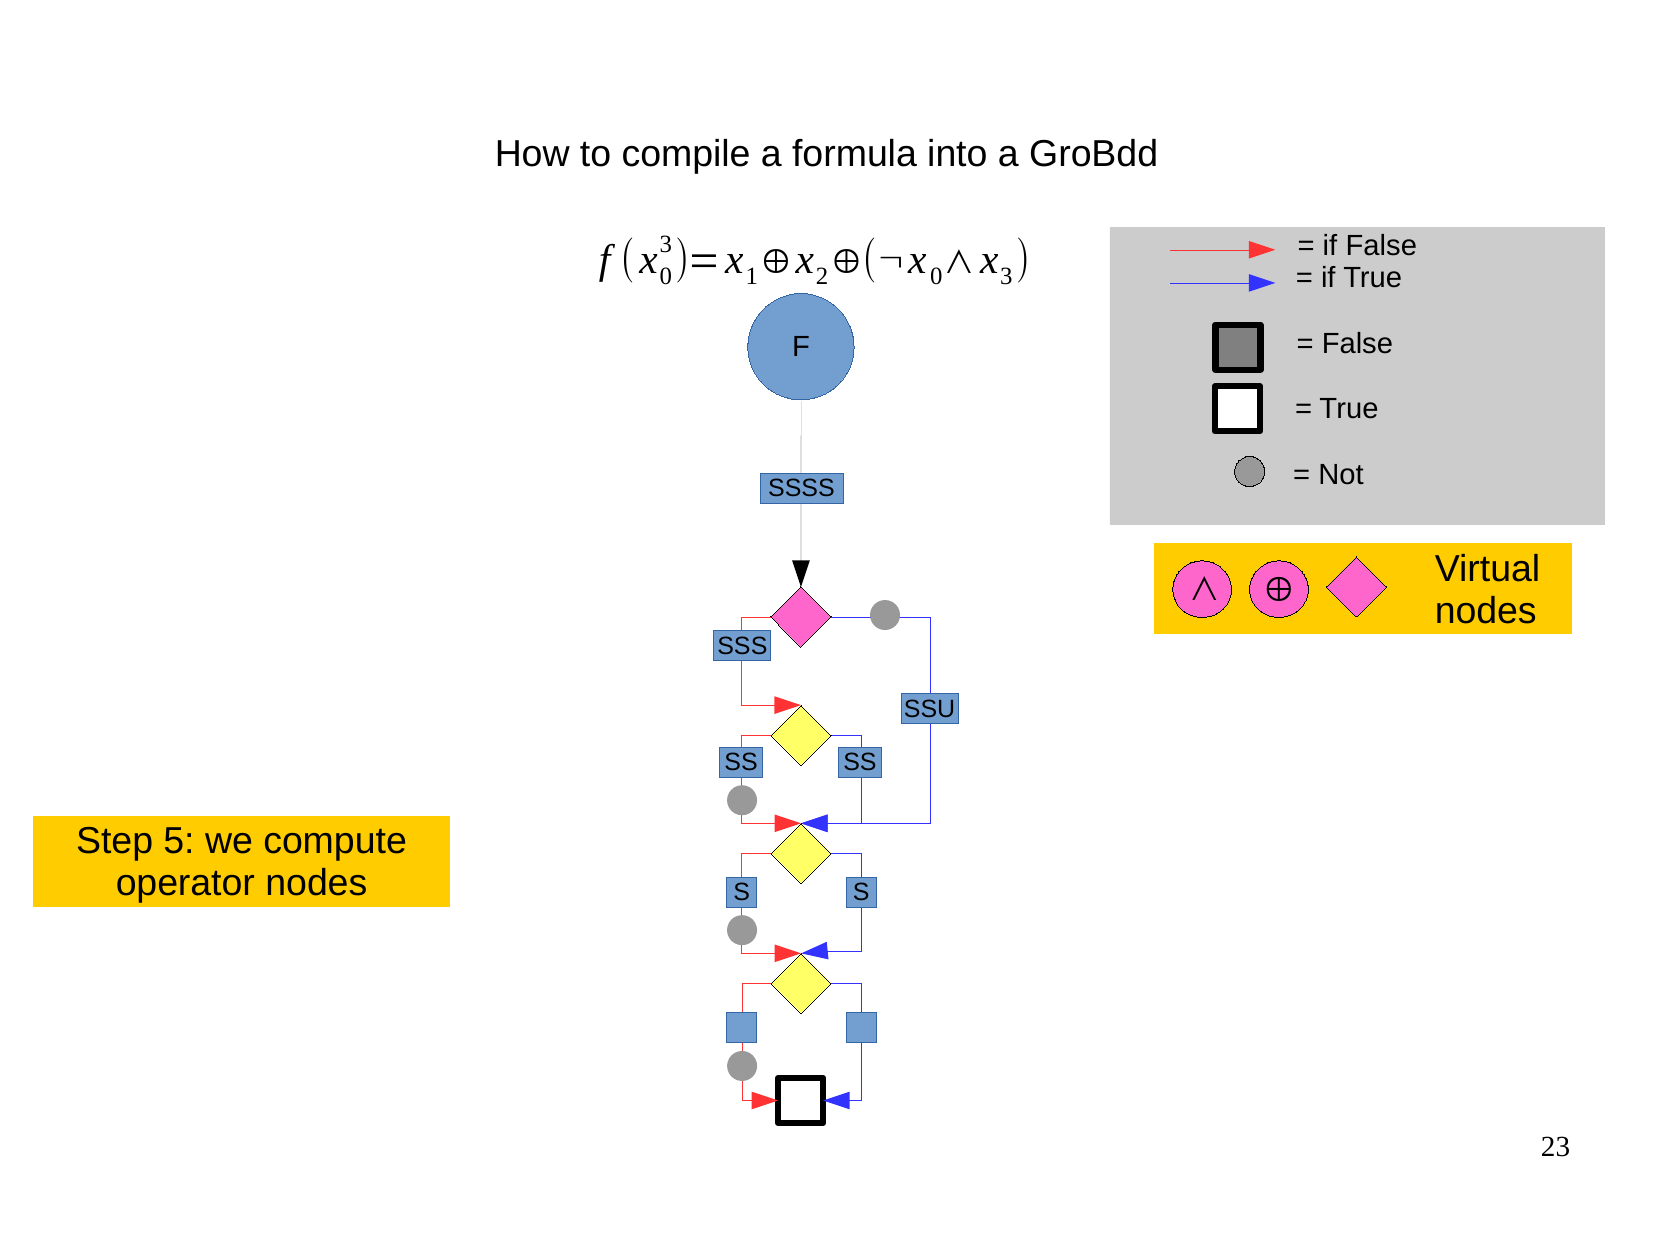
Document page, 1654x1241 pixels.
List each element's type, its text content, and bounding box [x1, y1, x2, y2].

text_box = if False = if True = False = True = Not [1109, 227, 1605, 525]
text_box Step 5: we compute operator nodes [33, 816, 450, 907]
text_box [727, 915, 758, 946]
chart [590, 257, 1036, 289]
text_box SS [719, 747, 763, 778]
chart [1181, 563, 1229, 610]
text_box [778, 1077, 824, 1123]
text_box [1154, 543, 1420, 634]
title How to compile a formula into a GroBdd [82, 49, 1571, 257]
text_box [846, 1012, 877, 1043]
text_box [771, 706, 832, 766]
text_box S [726, 877, 757, 908]
text_box F [747, 293, 855, 400]
text_box SSU [901, 693, 959, 724]
text_box [1215, 324, 1261, 370]
text_box [727, 785, 758, 816]
chart [1254, 563, 1302, 610]
text_box [727, 1050, 758, 1082]
text_box [1234, 456, 1265, 487]
text_box S [846, 877, 877, 908]
text_box Virtual nodes [1420, 540, 1571, 639]
text_box [1215, 386, 1261, 432]
text_box [770, 586, 832, 648]
text_box [726, 1012, 757, 1043]
text_box [870, 600, 901, 631]
text_box SSS [713, 630, 771, 661]
text_box SS [838, 747, 882, 778]
text_box [771, 824, 831, 884]
text_box SSSS [760, 473, 844, 504]
text_box [771, 954, 831, 1014]
